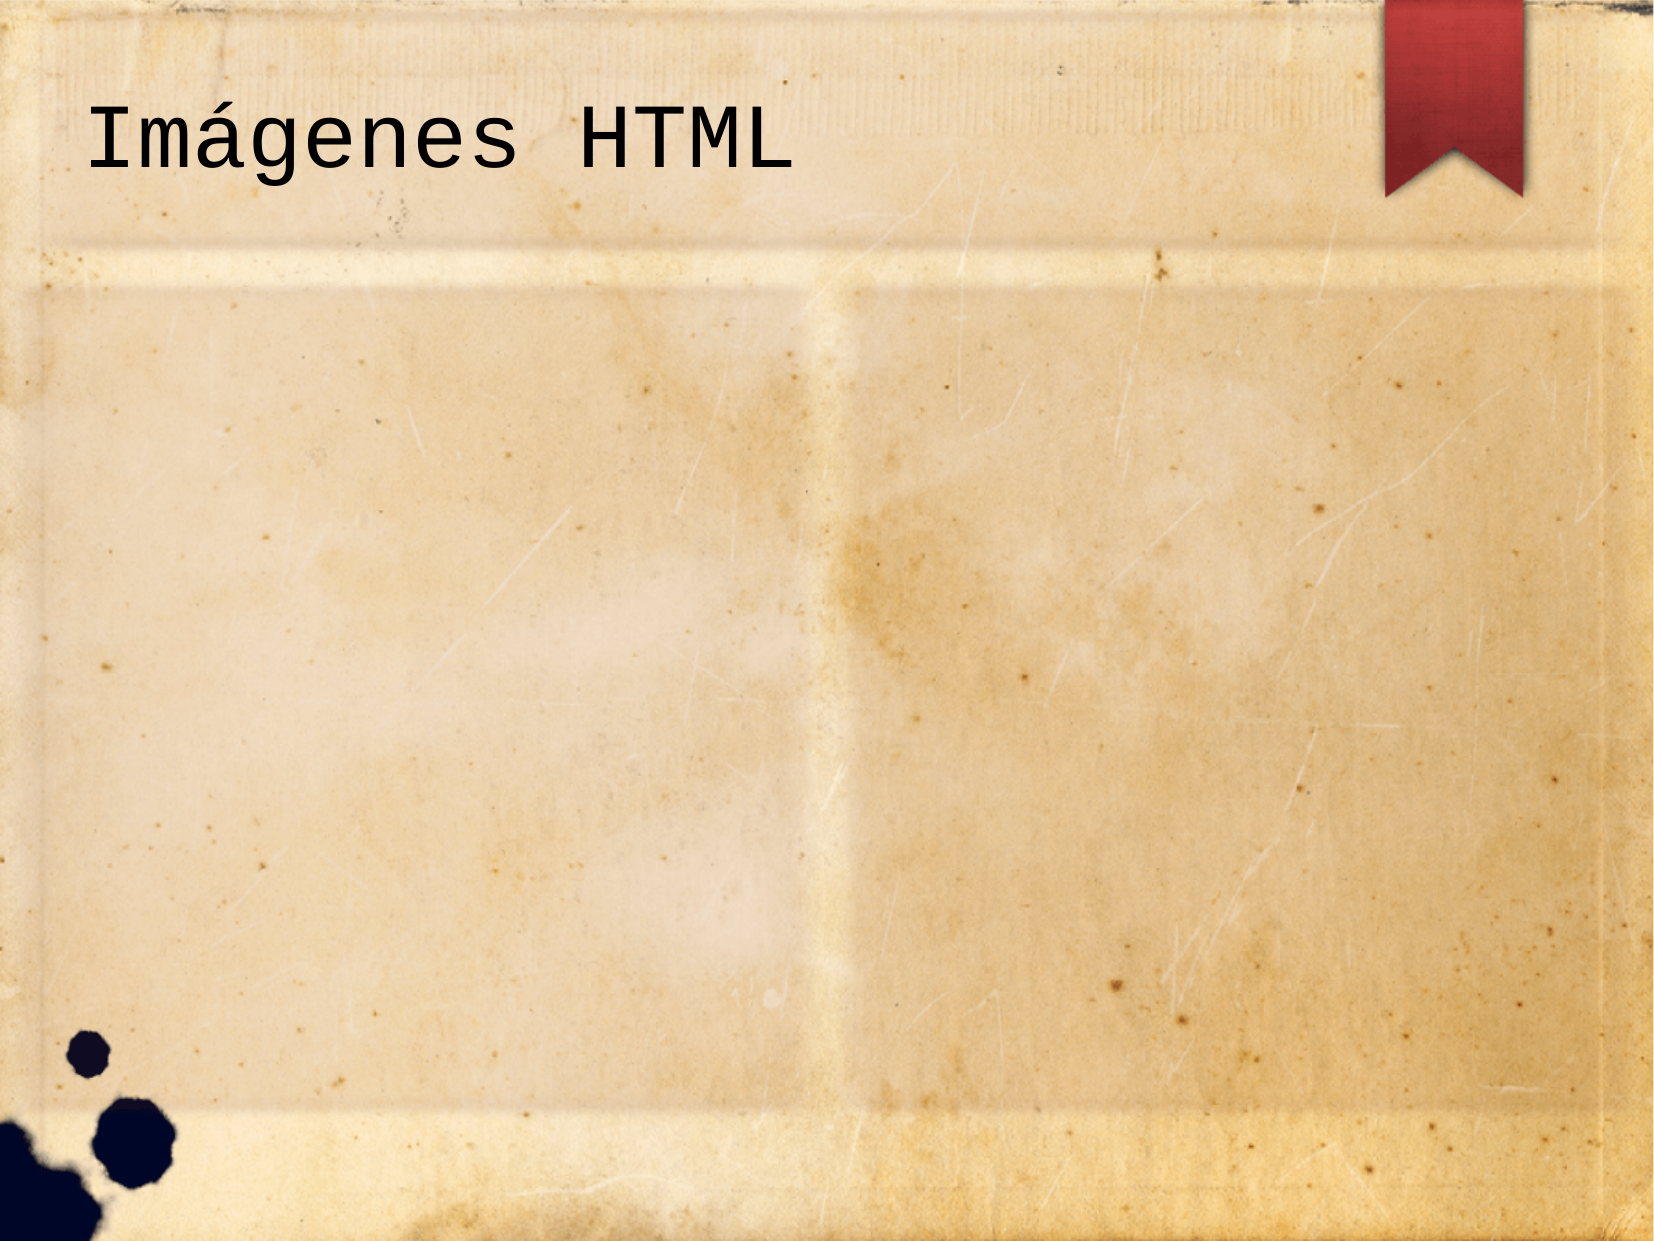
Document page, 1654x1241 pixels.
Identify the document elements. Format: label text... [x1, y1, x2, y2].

title Imágenes HTML [82, 49, 1347, 237]
picture [0, 0, 1654, 1241]
